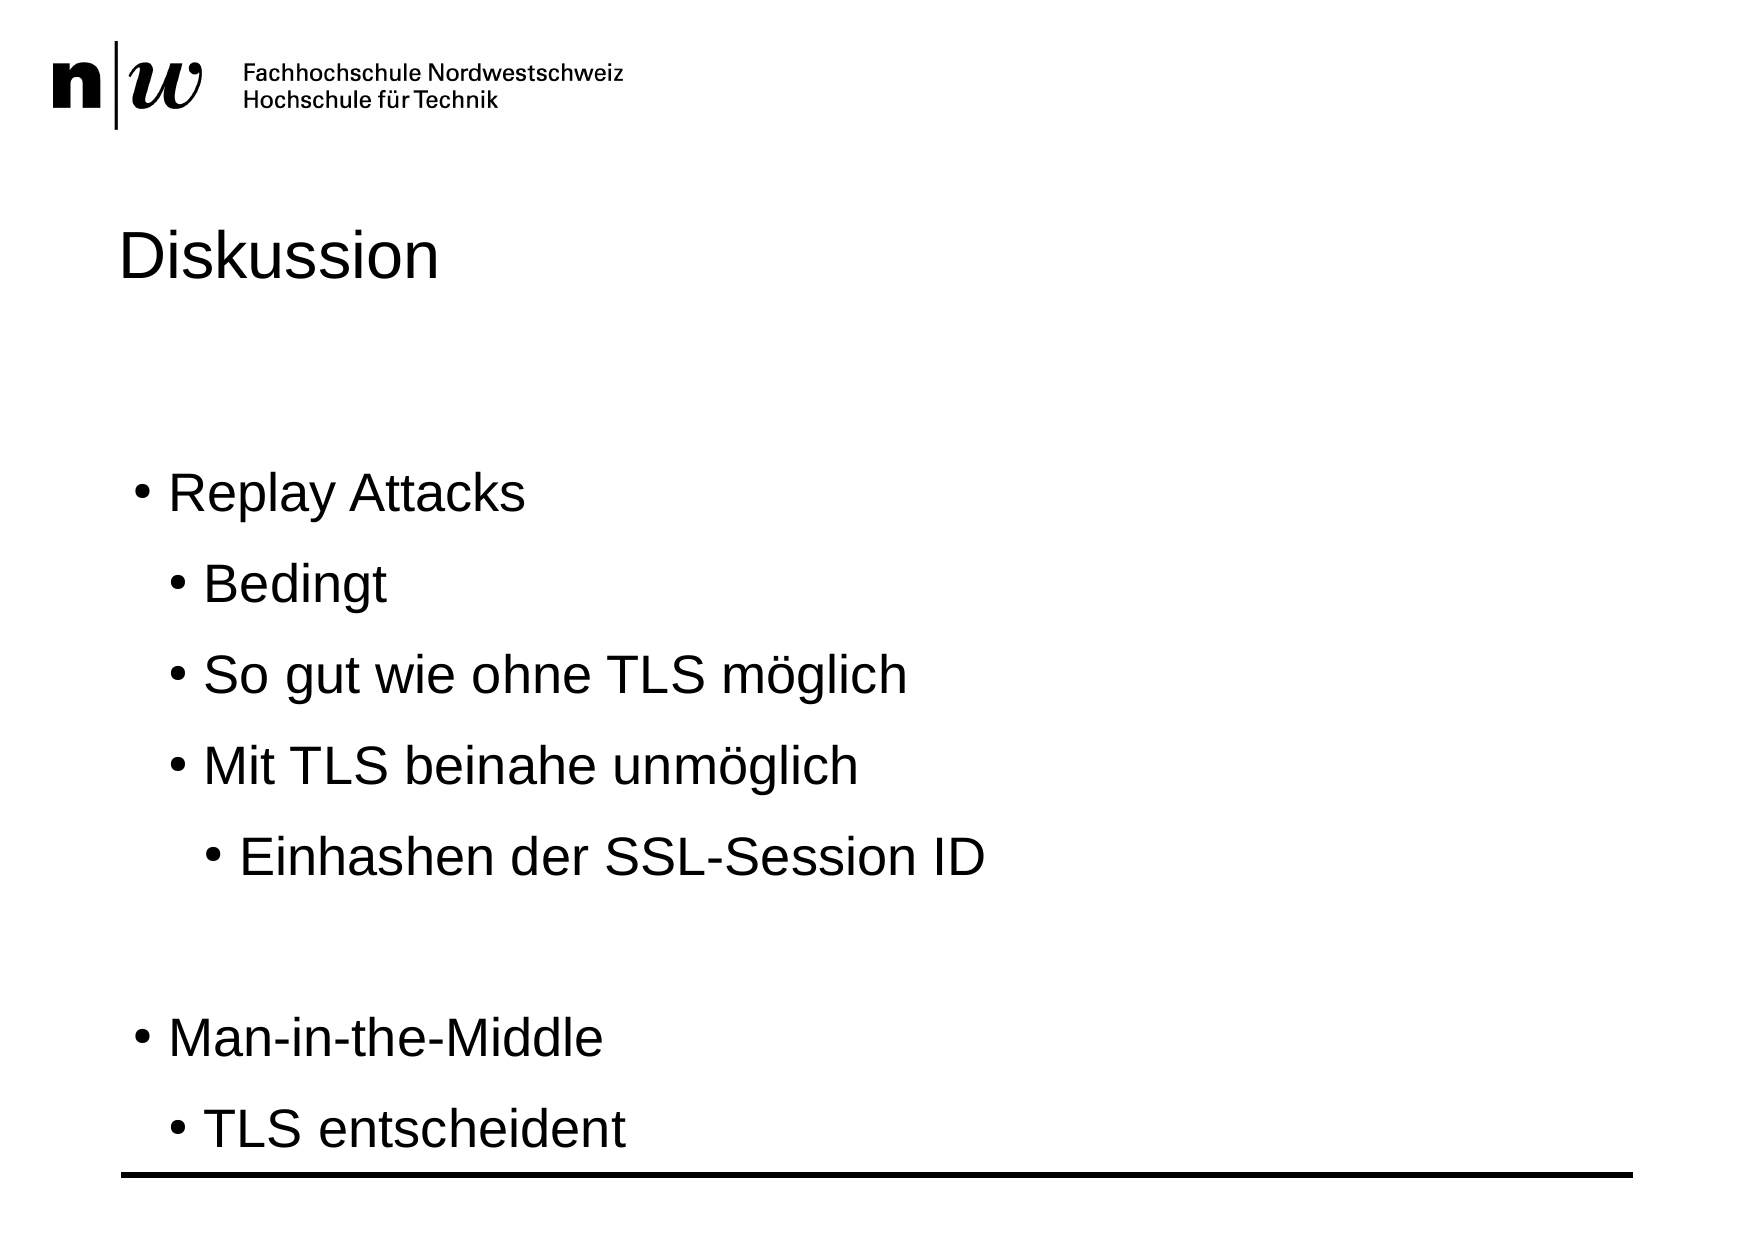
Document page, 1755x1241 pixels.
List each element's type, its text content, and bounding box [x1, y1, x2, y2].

text_box Diskussion [118, 212, 1606, 296]
picture [53, 41, 623, 130]
text_box Replay Attacks Bedingt So gut wie ohne TLS möglich Mit TLS beinahe unmöglich Einhashen der SSL-Session ID Man-in-the-Middle TLS entscheident [118, 425, 1630, 1241]
